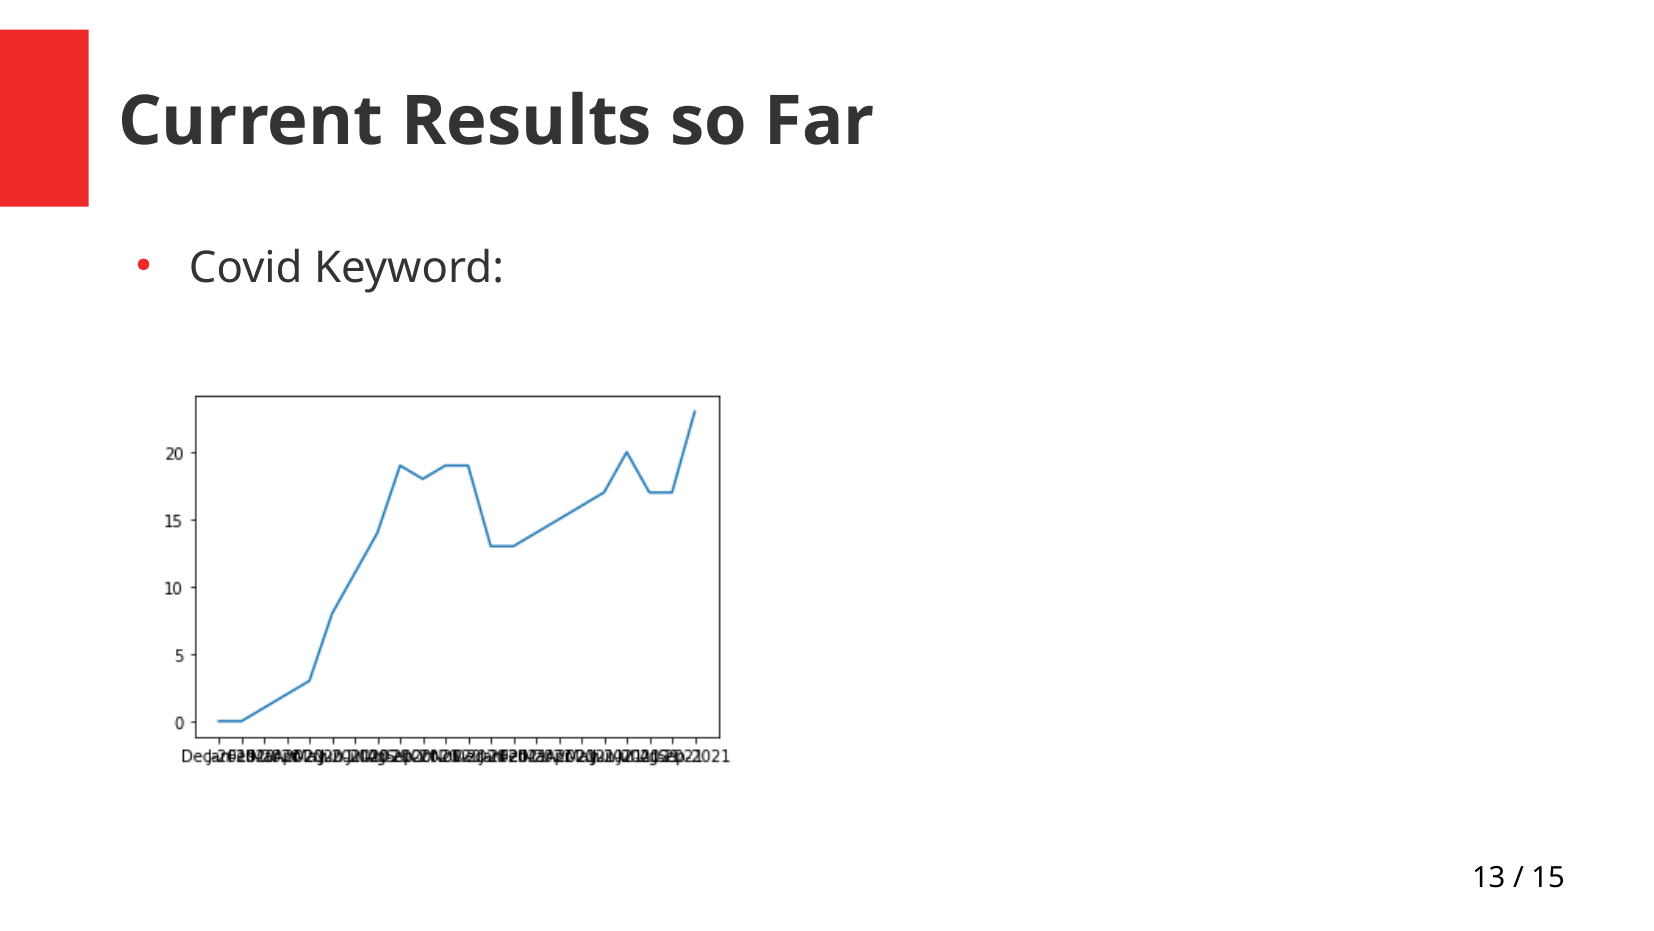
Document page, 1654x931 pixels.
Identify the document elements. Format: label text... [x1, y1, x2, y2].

title Current Results so Far [118, 29, 1595, 207]
list Covid Keyword: [118, 236, 1595, 798]
picture [150, 374, 752, 779]
